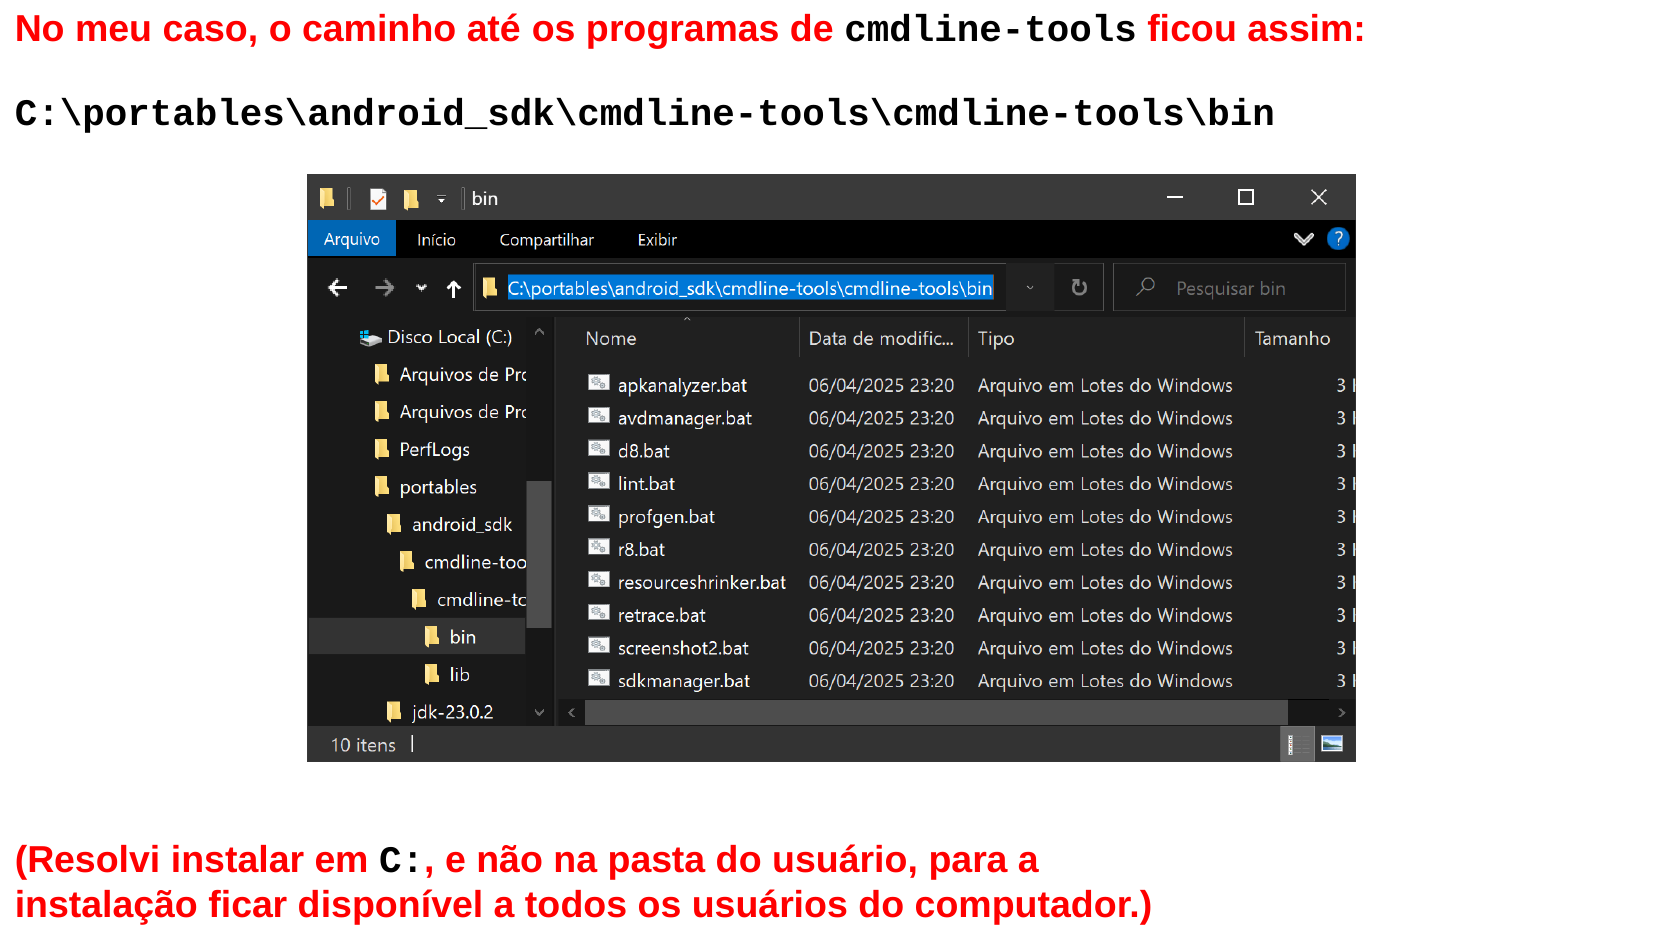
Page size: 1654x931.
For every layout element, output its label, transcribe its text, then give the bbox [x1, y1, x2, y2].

picture [307, 174, 1356, 762]
text_box No meu caso, o caminho até os programas de cmdline-tools ficou assim: C:\portables\android_sdk\cmdline-tools\cmdline-tools\bin [0, 0, 1654, 145]
text_box (Resolvi instalar em C:, e não na pasta do usuário, para a instalação ficar disponível a todos os usuários do computador.) [0, 831, 1201, 931]
